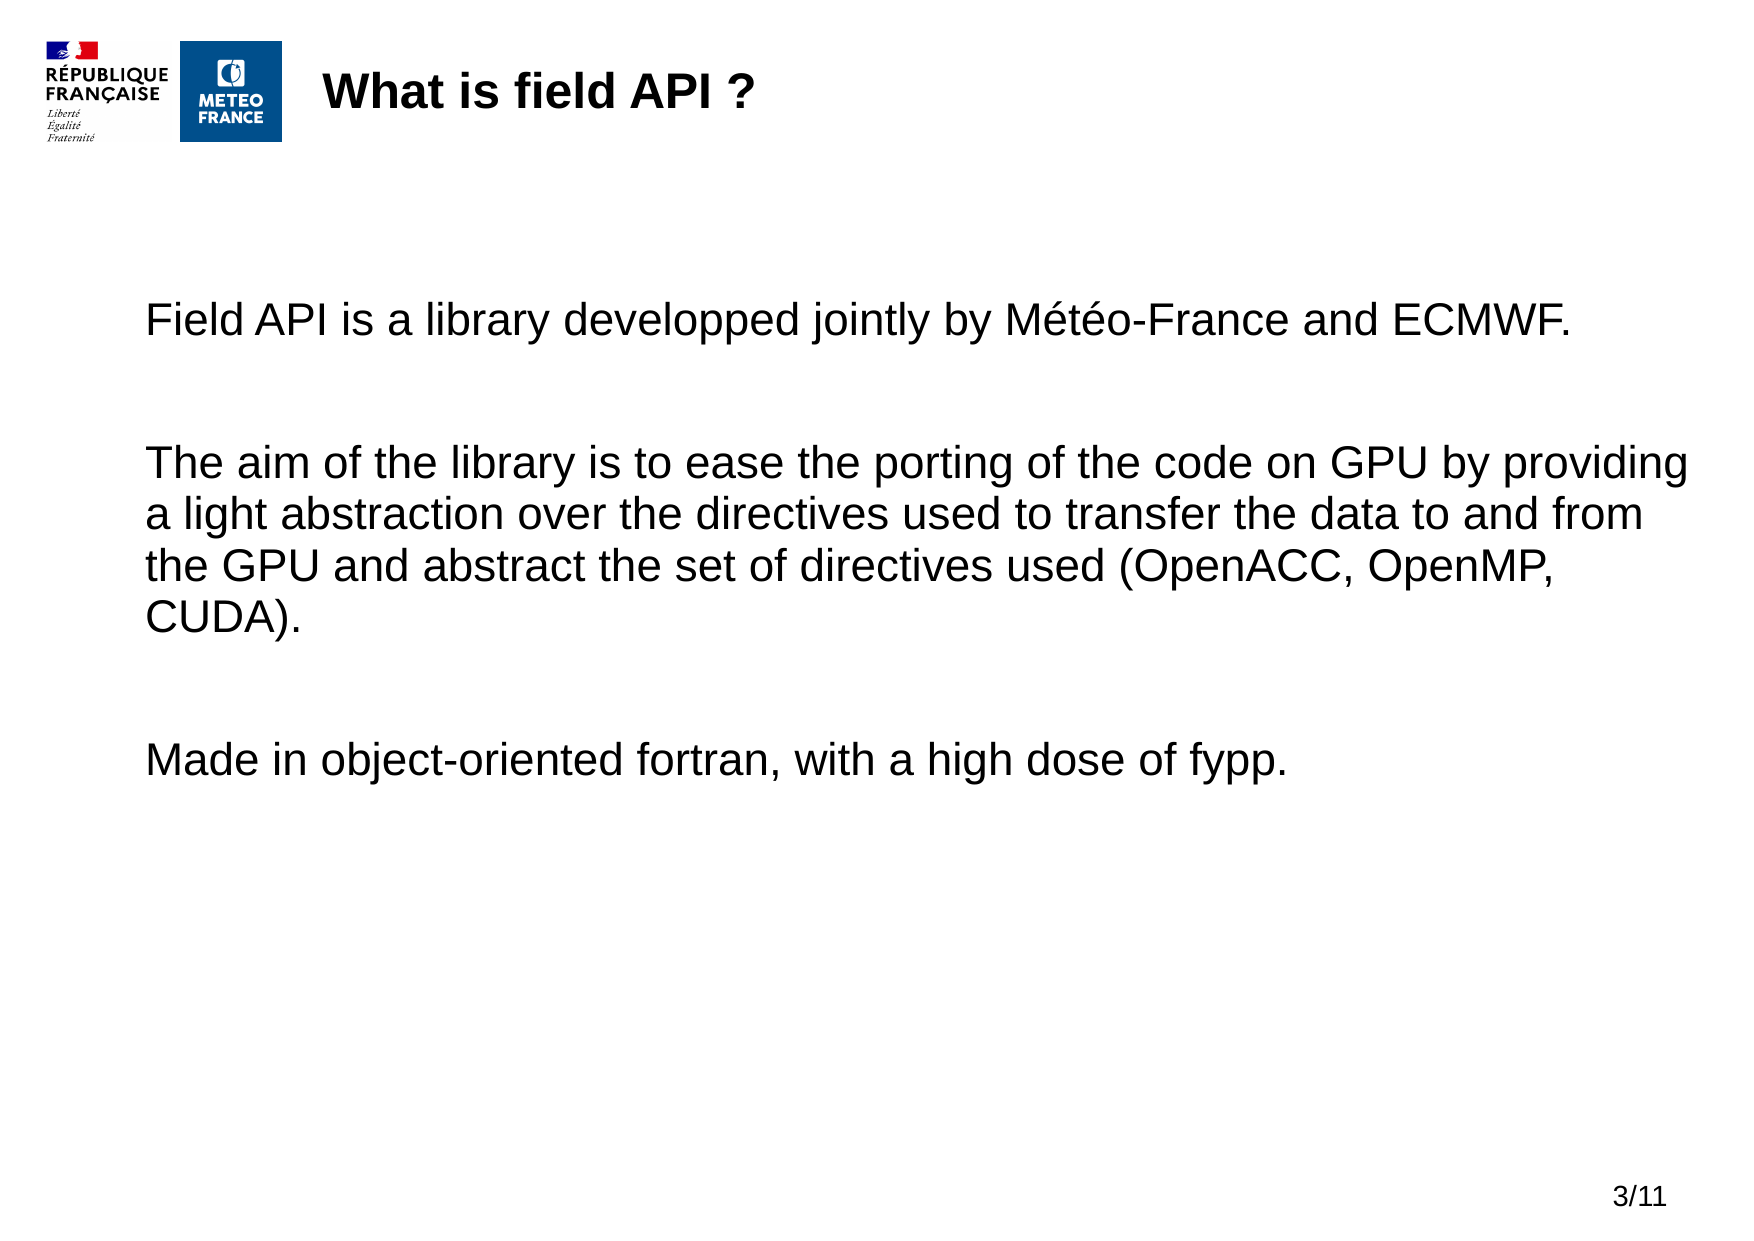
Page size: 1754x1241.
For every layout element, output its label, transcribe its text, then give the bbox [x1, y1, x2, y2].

list Field API is a library developped jointly by Météo-France and ECMWF. The aim of the library is to ease the porting of the code on GPU by providing a light abstraction over the directives used to transfer the data to and from the GPU and abstract the set of directives used (OpenACC, OpenMP, CUDA). Made in object-oriented fortran, with a high dose of fypp. [44, 222, 1712, 1118]
picture [180, 41, 282, 142]
title What is field API ? [322, 40, 1709, 142]
picture [46, 41, 172, 142]
